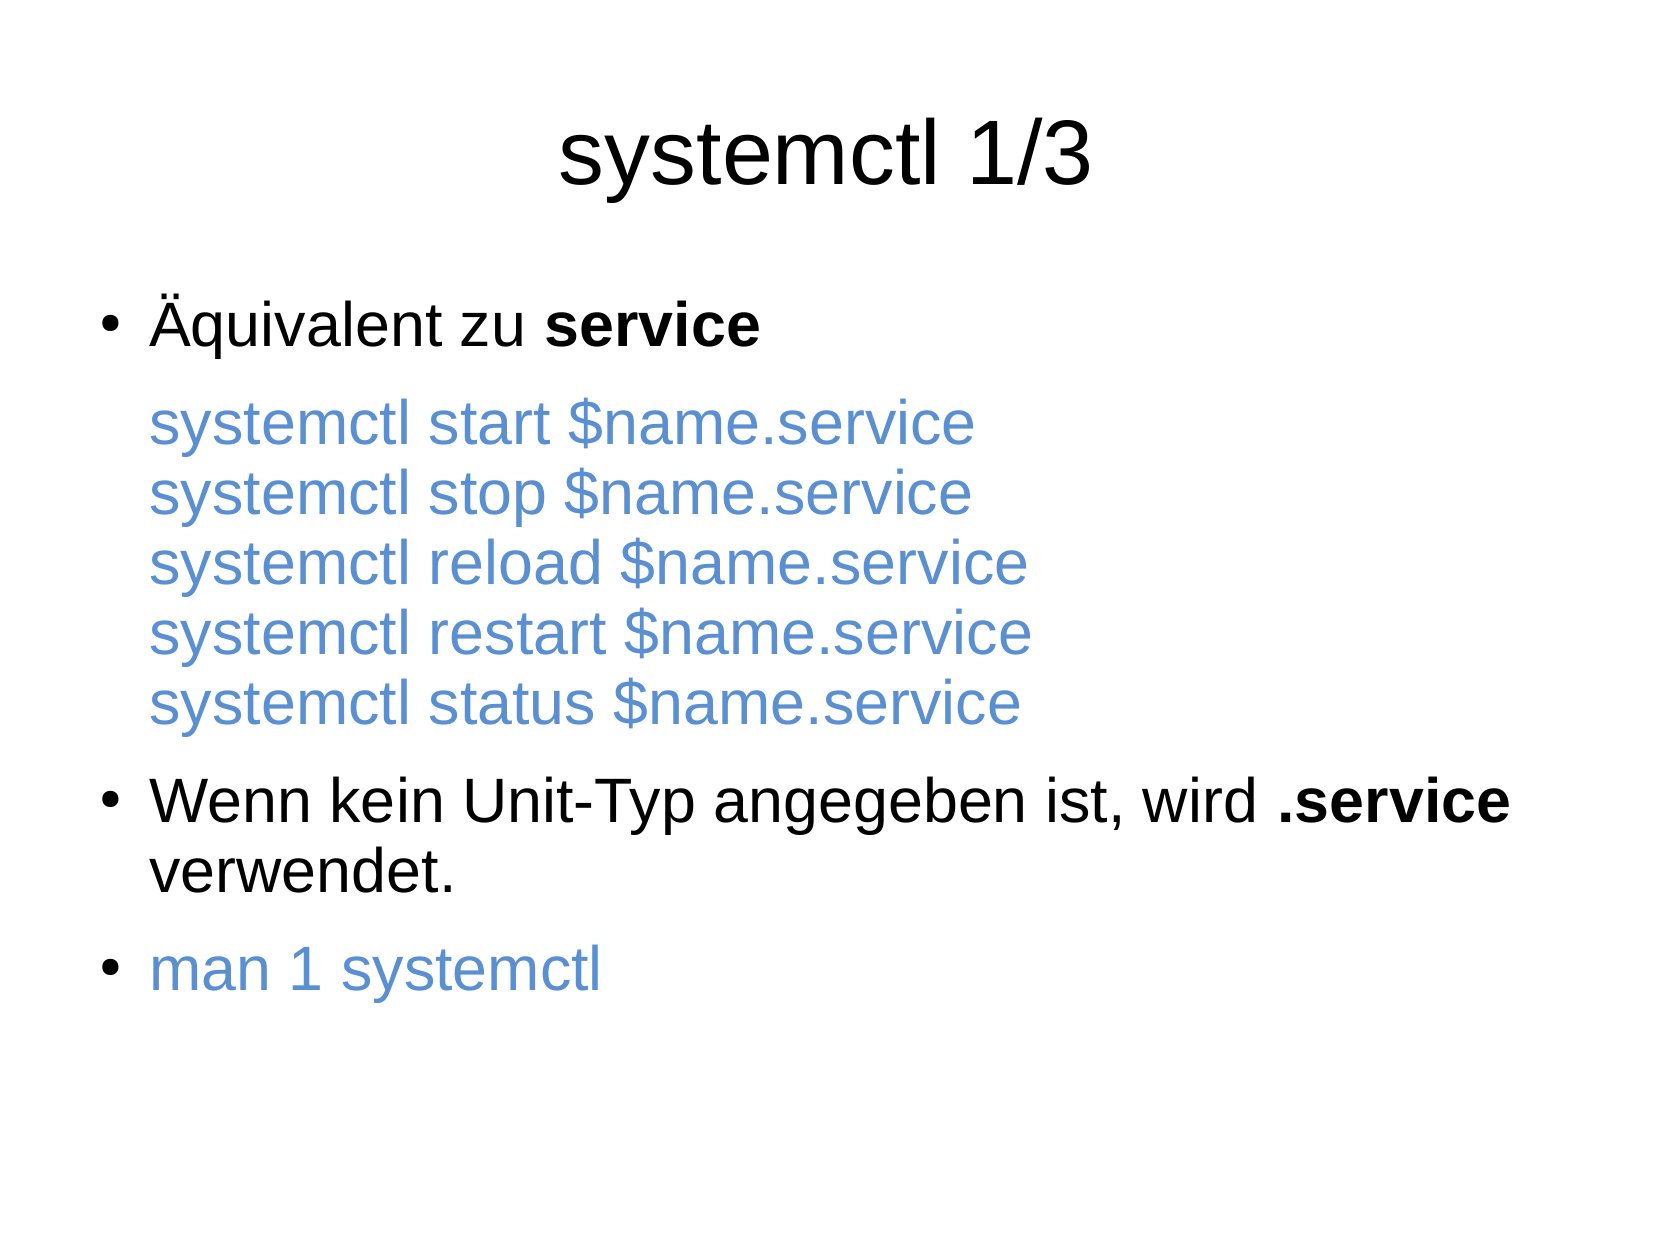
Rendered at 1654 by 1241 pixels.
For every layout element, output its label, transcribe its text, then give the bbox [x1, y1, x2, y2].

list Äquivalent zu service systemctl start $name.service systemctl stop $name.service systemctl reload $name.service systemctl restart $name.service systemctl status $name.service Wenn kein Unit-Typ angegeben ist, wird .service verwendet. man 1 systemctl [82, 290, 1571, 1010]
title systemctl 1/3 [82, 49, 1571, 257]
